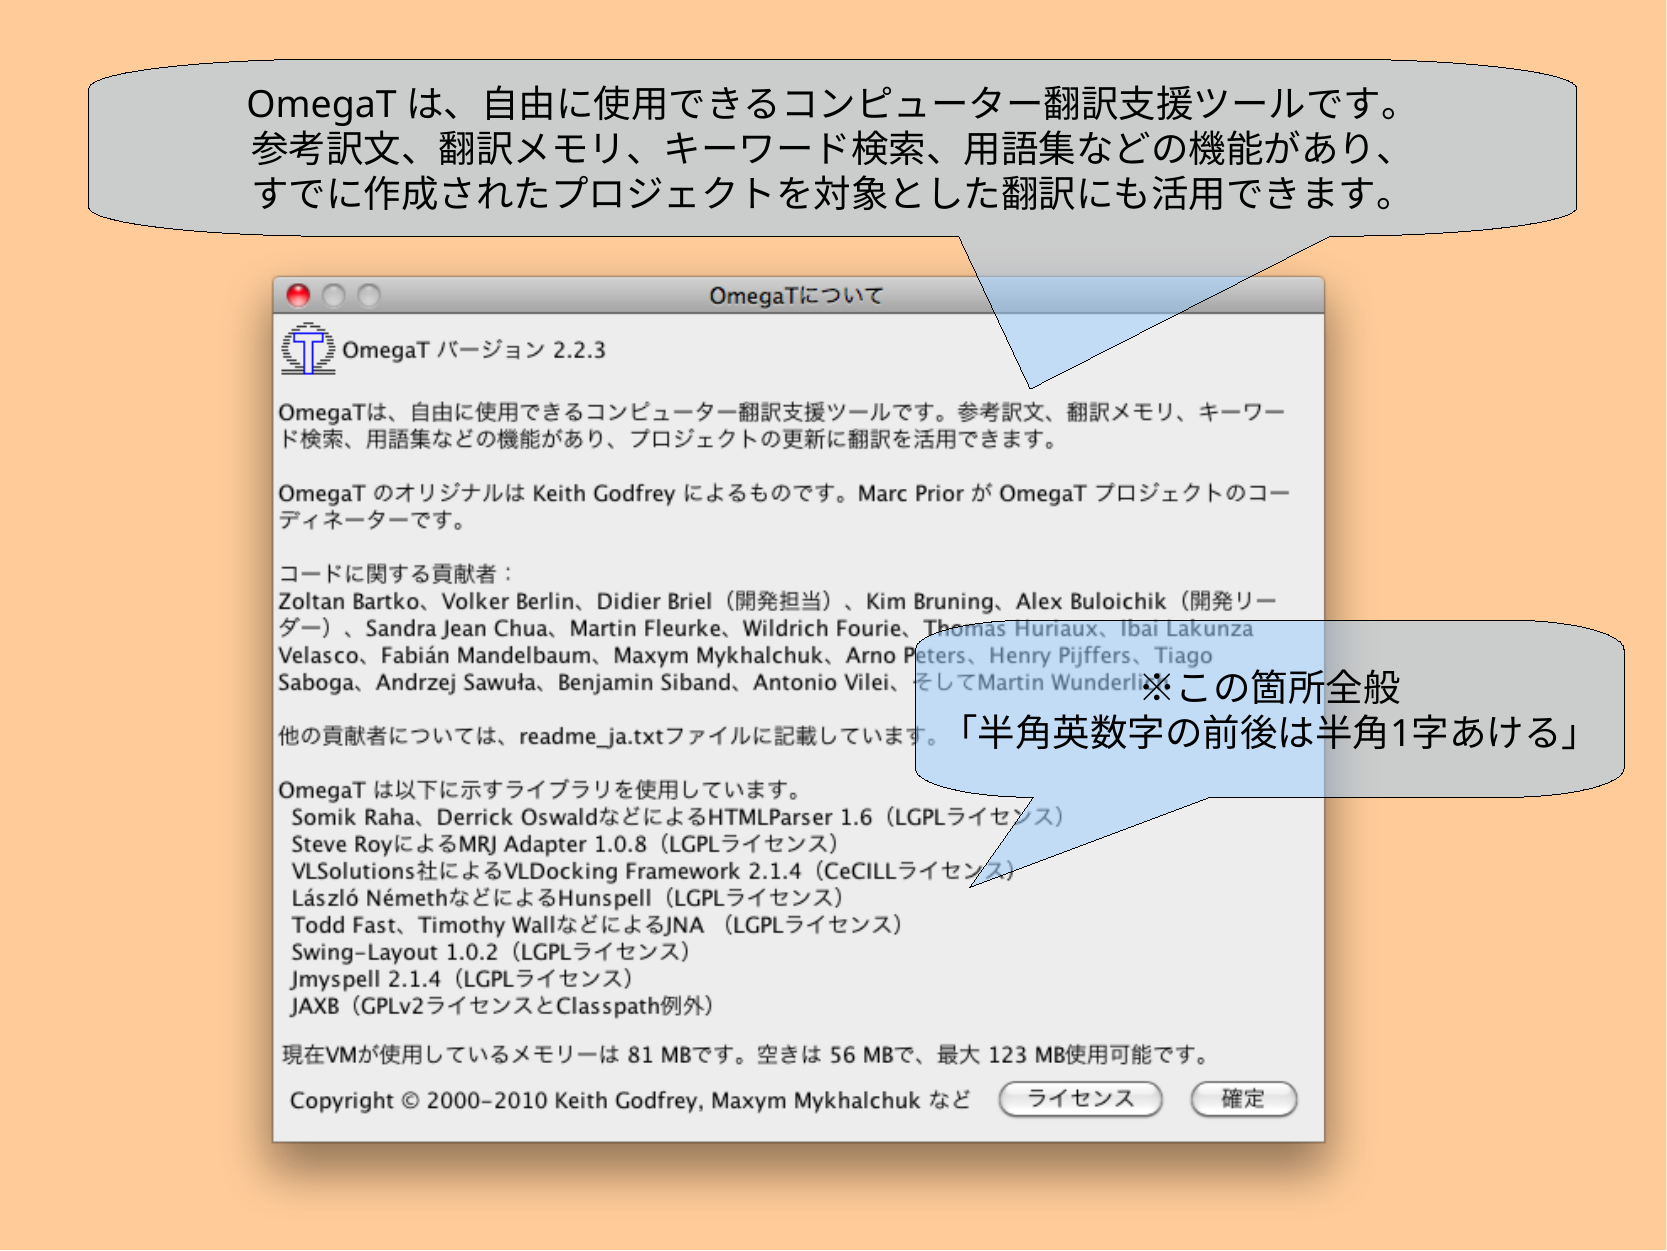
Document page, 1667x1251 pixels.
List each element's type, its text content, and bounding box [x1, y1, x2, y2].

text_box ※この箇所全般 「半角英数字の前後は半角1字あける」 [915, 620, 1625, 888]
text_box OmegaT は、自由に使用できるコンピューター翻訳支援ツールです。 参考訳文、翻訳メモリ、キーワード検索、用語集などの機能があり、 すでに作成されたプロジェクトを対象とした翻訳にも活用できます。 [88, 59, 1577, 389]
picture [206, 235, 1392, 1235]
